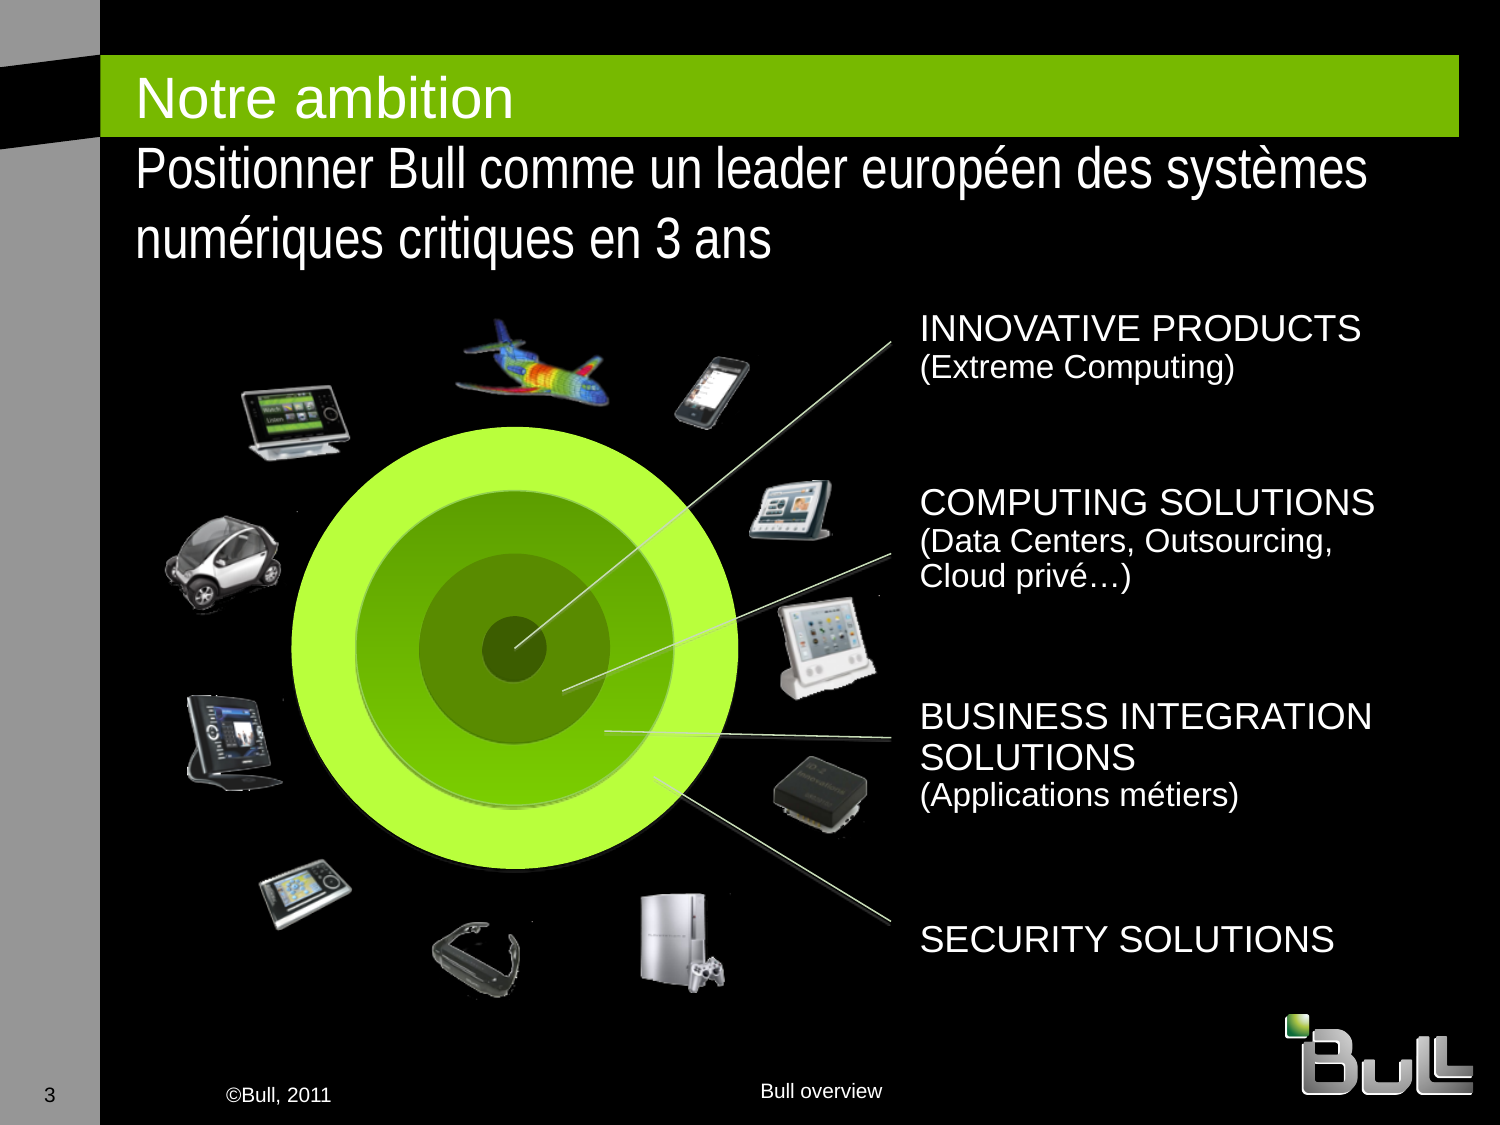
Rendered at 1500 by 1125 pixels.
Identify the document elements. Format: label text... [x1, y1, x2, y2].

picture [424, 921, 533, 1000]
text_box BUSINESS INTEGRATION SOLUTIONS (Applications métiers) [919, 697, 1377, 815]
picture [454, 313, 610, 408]
picture [187, 695, 284, 791]
text_box [292, 427, 738, 869]
text_box SECURITY SOLUTIONS [919, 919, 1377, 961]
picture [777, 595, 880, 703]
picture [1285, 1014, 1474, 1095]
picture [749, 480, 833, 542]
title Notre ambition Positionner Bull comme un leader européen des systèmes numériques critiques en 3 ans [135, 60, 1459, 143]
picture [665, 355, 759, 436]
picture [240, 383, 355, 465]
text_box COMPUTING SOLUTIONS (Data Centers, Outsourcing, Cloud privé…) [919, 482, 1377, 596]
picture [636, 893, 731, 993]
text_box INNOVATIVE PRODUCTS (Extreme Computing) [919, 309, 1377, 386]
picture [763, 737, 878, 855]
picture [254, 857, 358, 936]
picture [159, 511, 298, 617]
